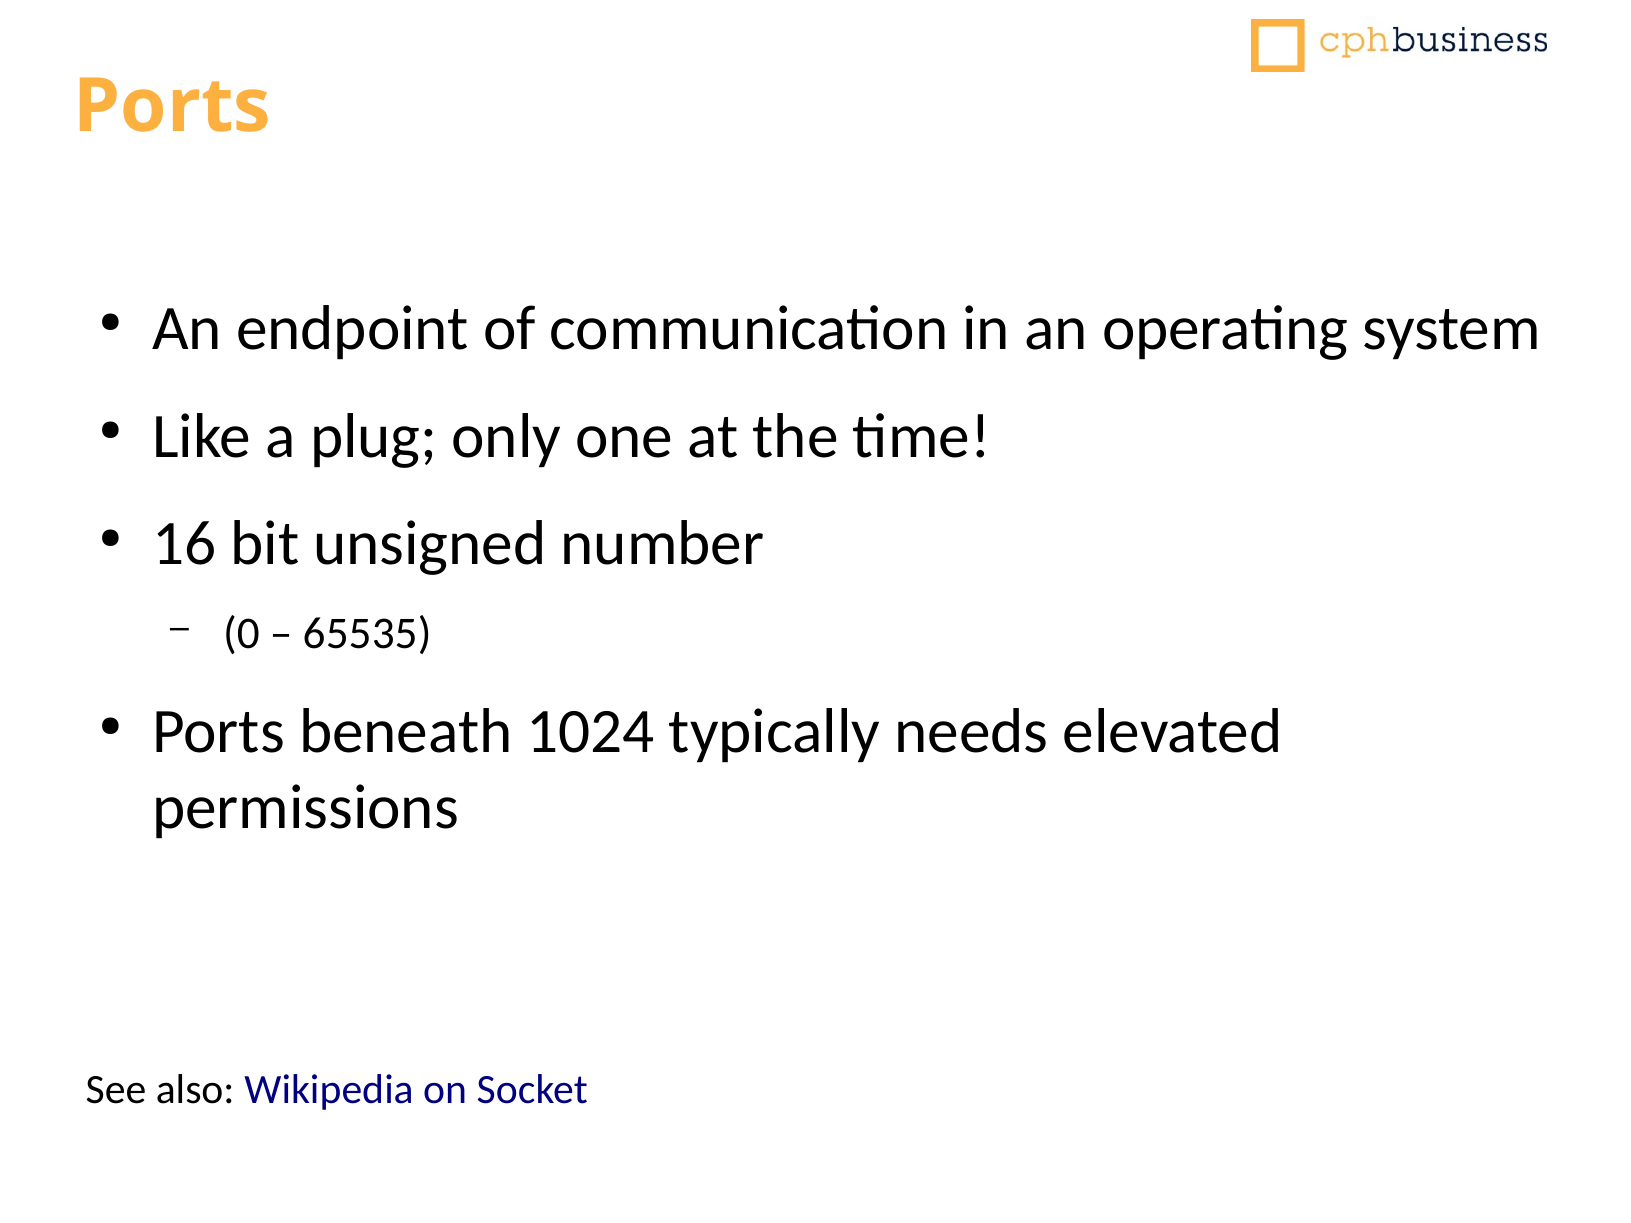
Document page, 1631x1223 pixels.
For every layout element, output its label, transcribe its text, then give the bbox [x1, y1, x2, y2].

text_box Ports [58, 48, 1394, 172]
list An endpoint of communication in an operating system Like a plug; only one at the time! 16 bit unsigned number (0 – 65535) Ports beneath 1024 typically needs elevated permissions [81, 285, 1549, 995]
text_box See also: Wikipedia on Socket [70, 1029, 1418, 1095]
picture [1251, 19, 1547, 72]
